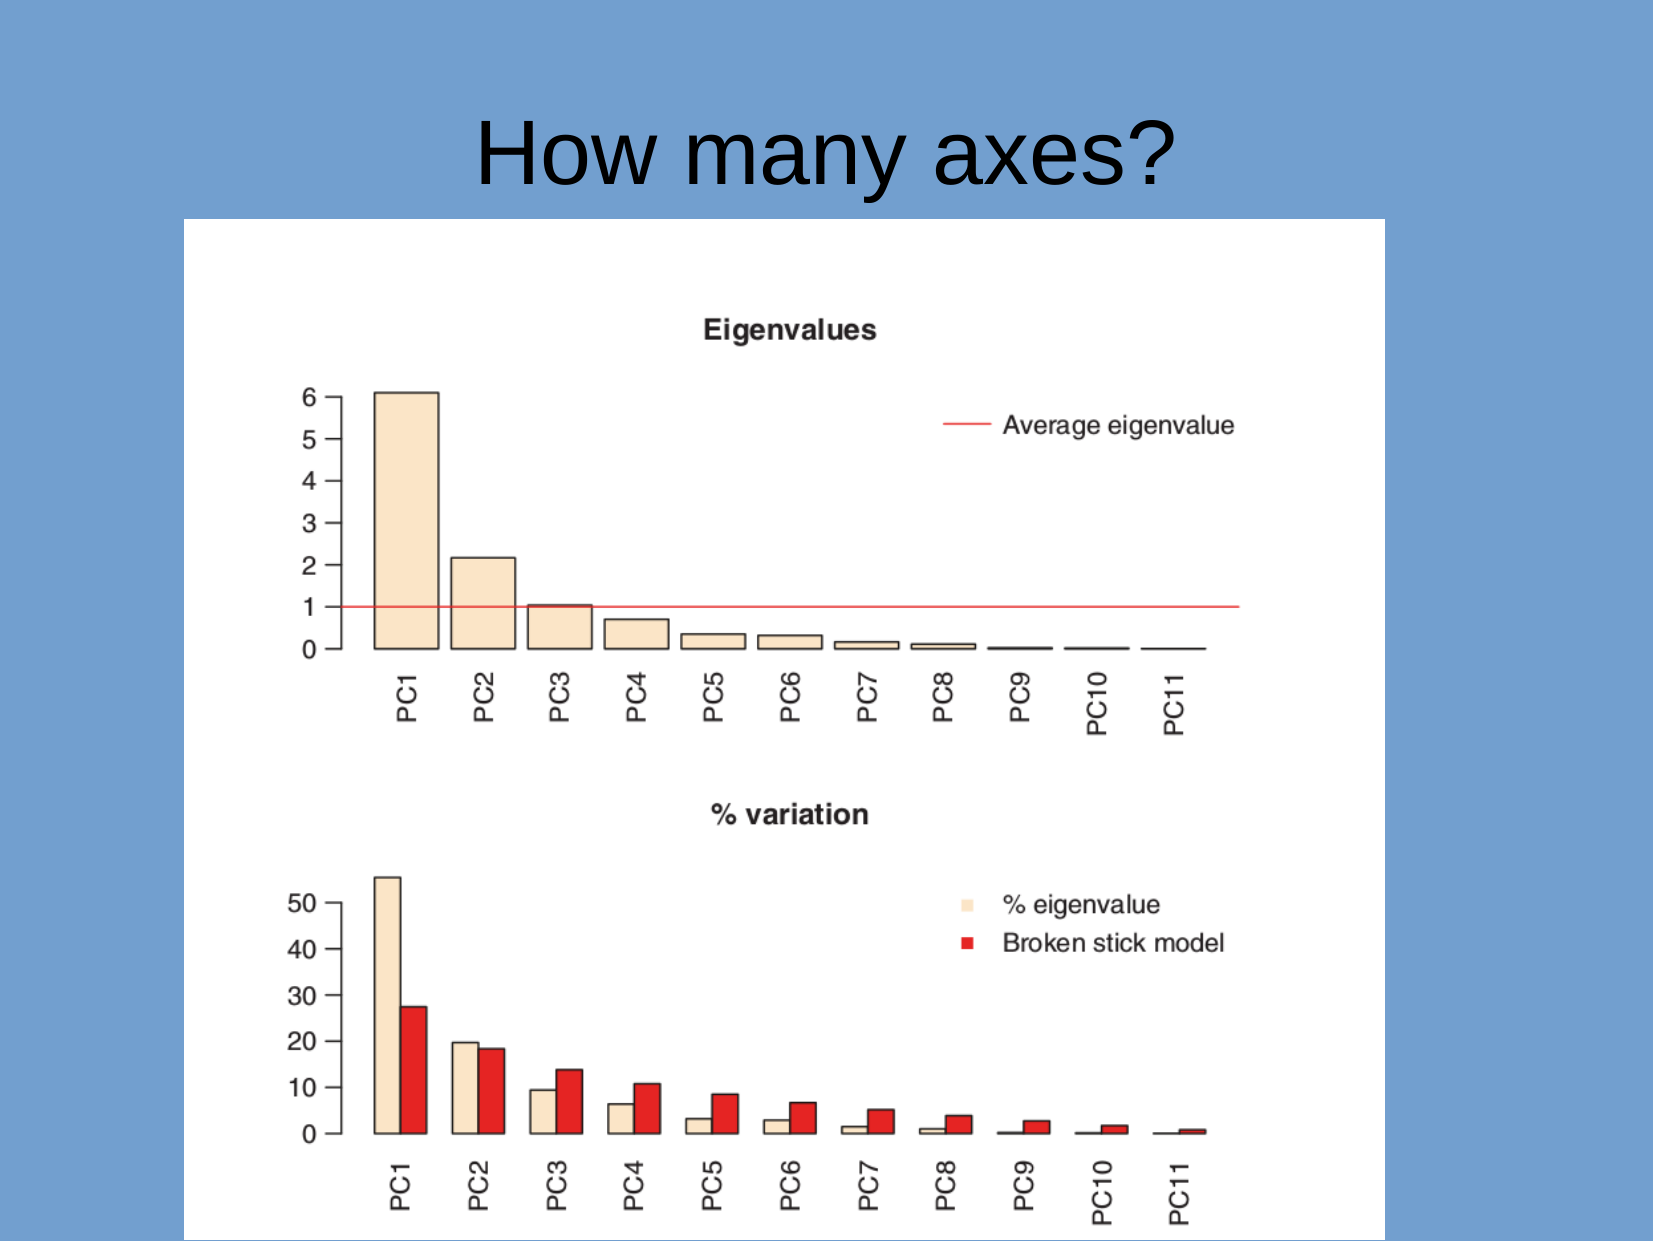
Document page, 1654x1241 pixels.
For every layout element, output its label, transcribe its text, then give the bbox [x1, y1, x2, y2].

picture [184, 219, 1385, 1240]
title How many axes? [82, 49, 1571, 257]
